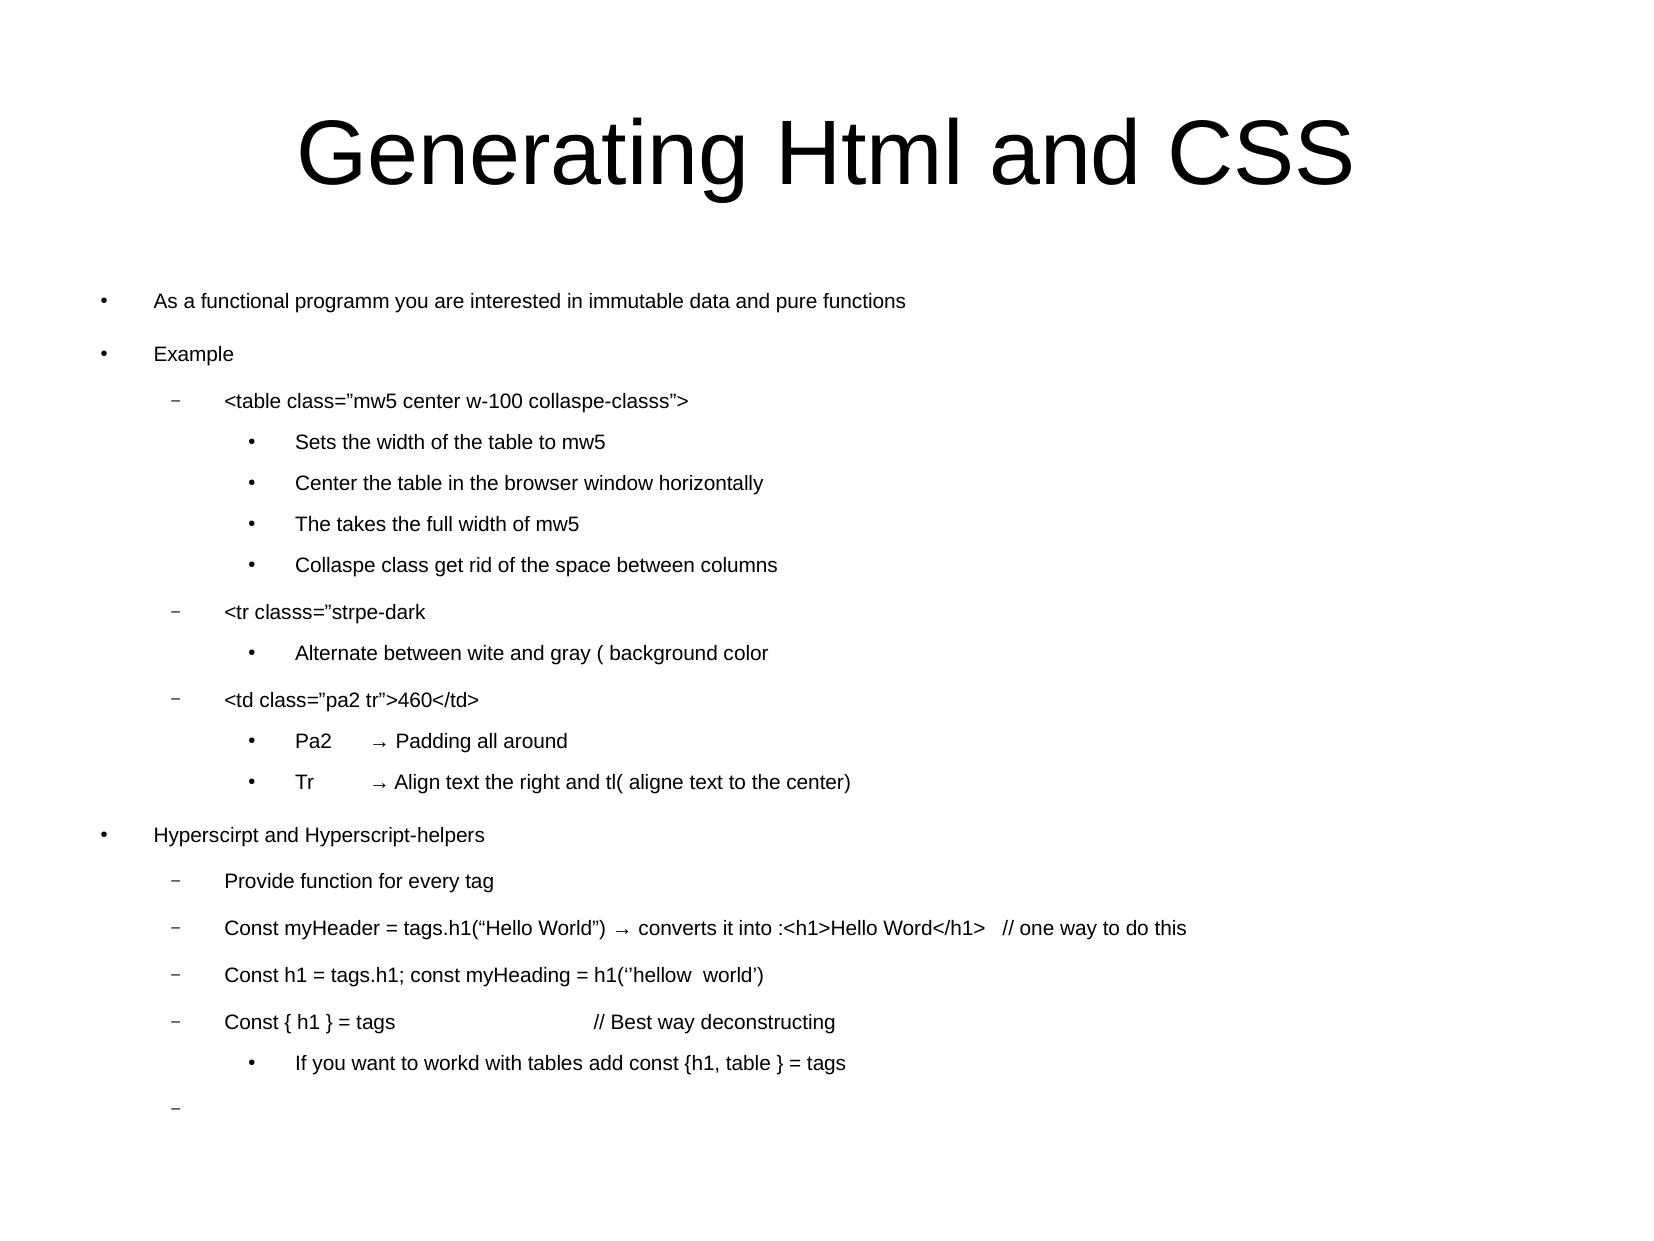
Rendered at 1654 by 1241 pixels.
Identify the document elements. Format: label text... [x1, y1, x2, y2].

list As a functional programm you are interested in immutable data and pure functions Example <table class=”mw5 center w-100 collaspe-classs”> Sets the width of the table to mw5 Center the table in the browser window horizontally The takes the full width of mw5 Collaspe class get rid of the space between columns <tr classs=”strpe-dark Alternate between wite and gray ( background color <td class=”pa2 tr”>460</td> Pa2 → Padding all around Tr → Align text the right and tl( aligne text to the center) Hyperscirpt and Hyperscript-helpers Provide function for every tag Const myHeader = tags.h1(“Hello World”) → converts it into :<h1>Hello Word</h1> // one way to do this Const h1 = tags.h1; const myHeading = h1(‘’hellow world’) Const { h1 } = tags // Best way deconstructing If you want to workd with tables add const {h1, table } = tags [82, 290, 1571, 1217]
title Generating Html and CSS [82, 49, 1571, 257]
